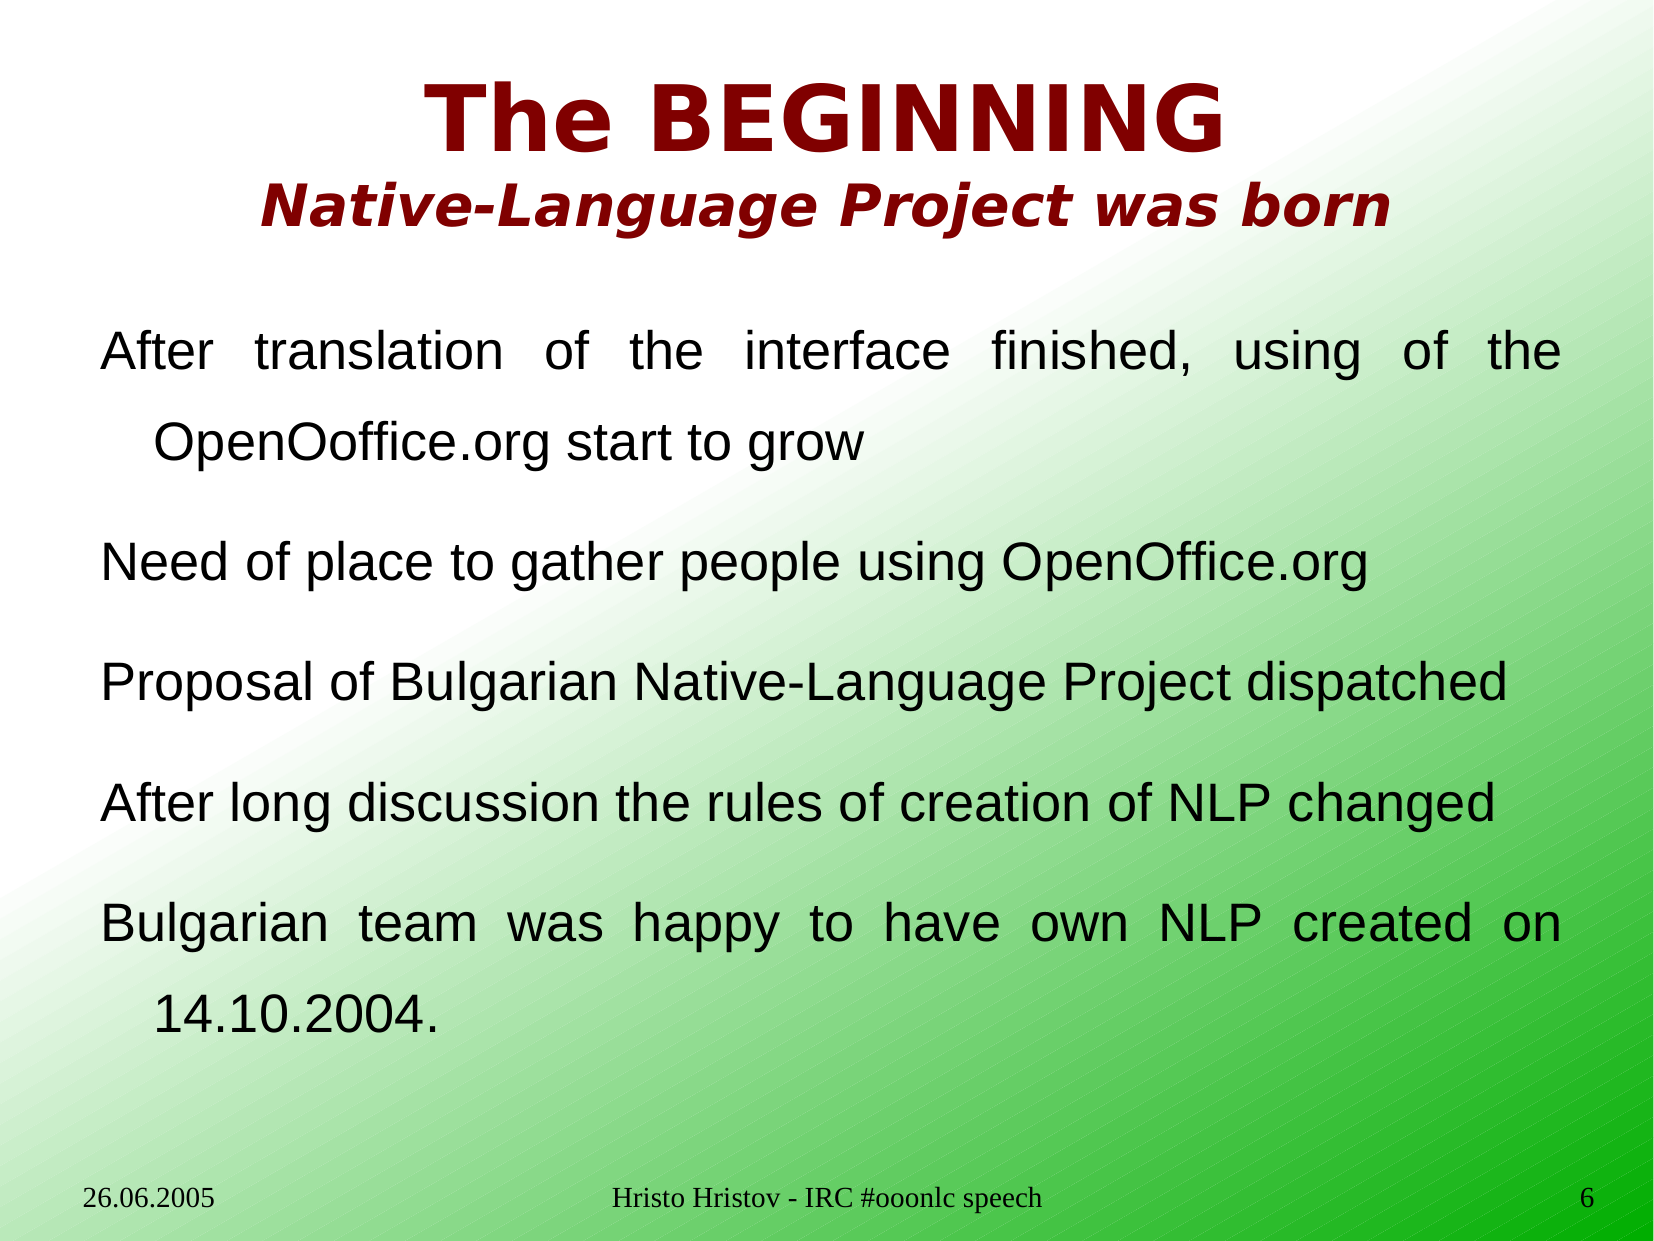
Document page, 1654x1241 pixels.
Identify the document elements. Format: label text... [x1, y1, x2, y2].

title The BEGINNING Native-Language Project was born [82, 49, 1571, 257]
list After translation of the interface finished, using of the OpenOoffice.org start to grow Need of place to gather people using OpenOffice.org Proposal of Bulgarian Native-Language Project dispatched After long discussion the rules of creation of NLP changed Bulgarian team was happy to have own NLP created on 14.10.2004. [82, 290, 1565, 1109]
